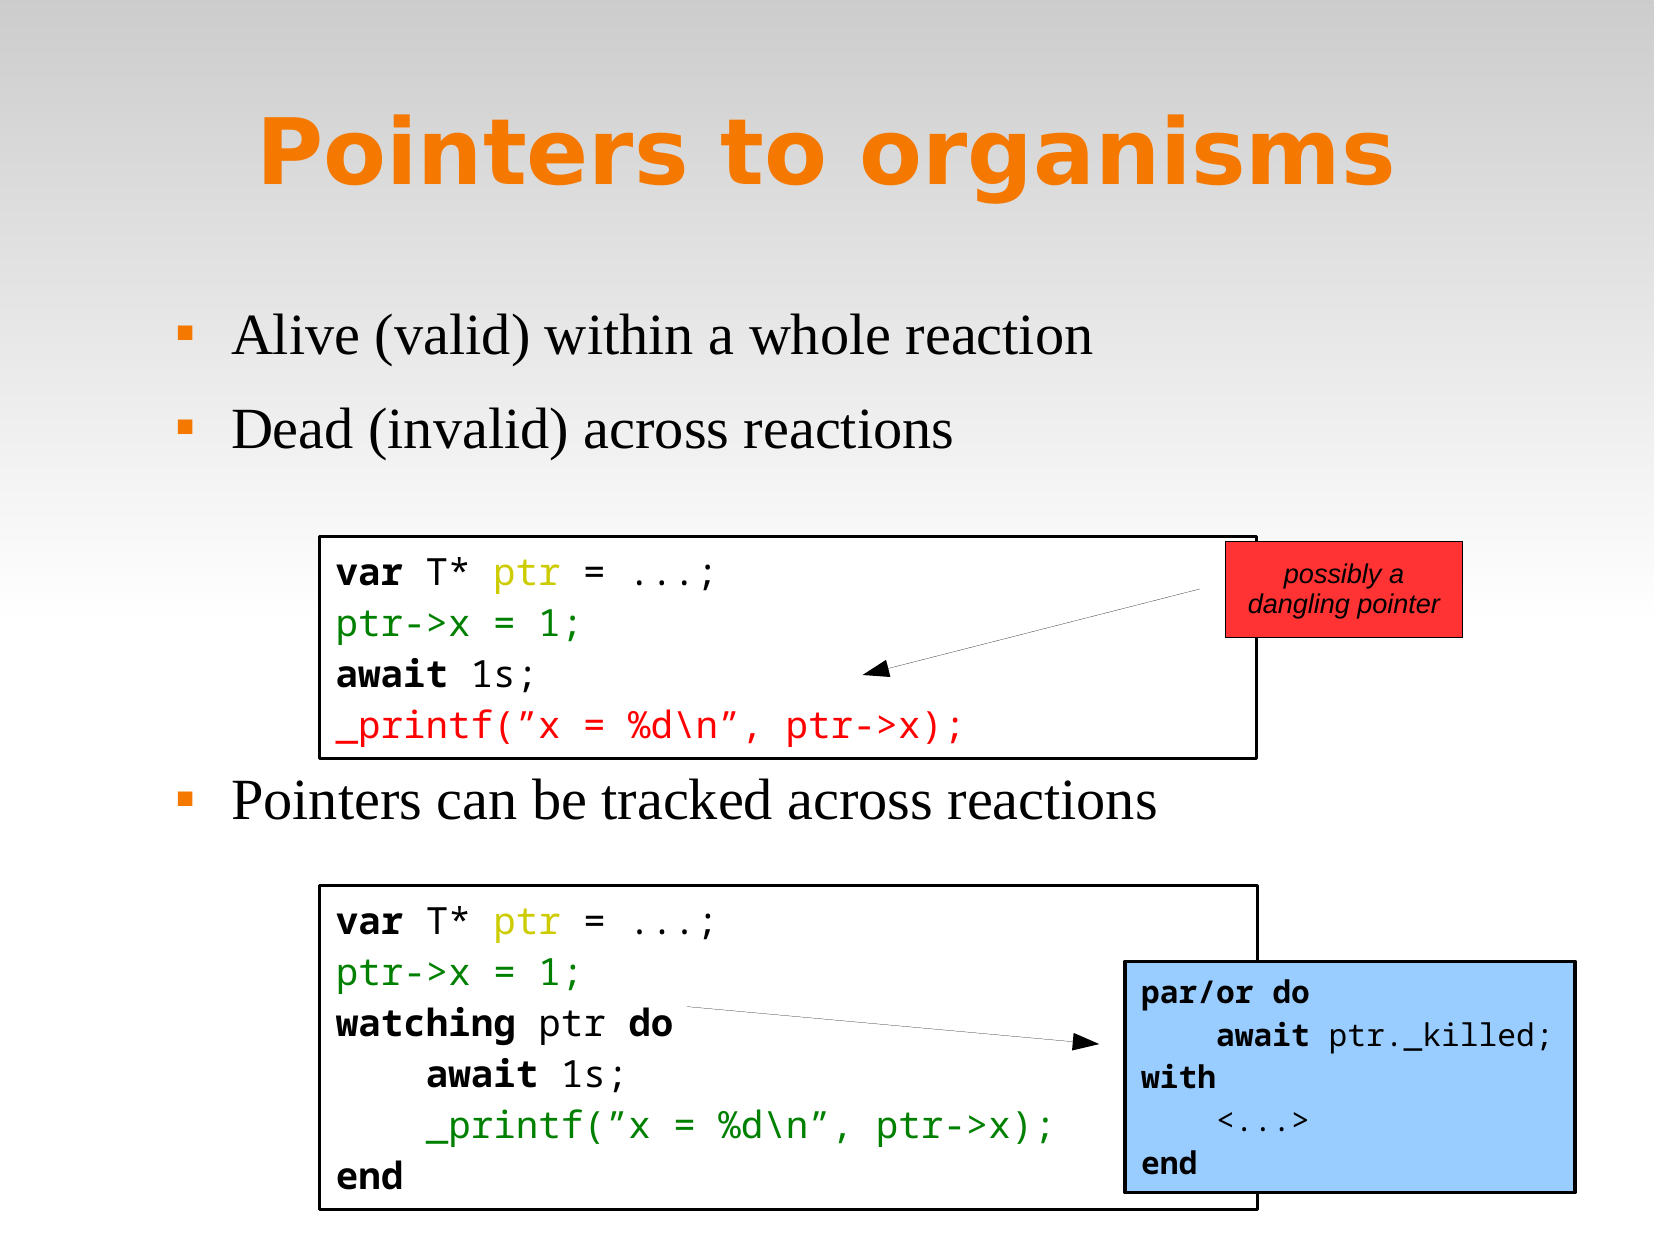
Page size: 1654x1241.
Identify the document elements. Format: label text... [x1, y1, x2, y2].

list Alive (valid) within a whole reaction Dead (invalid) across reactions Pointers can be tracked across reactions [89, 302, 1463, 1121]
text_box possibly a dangling pointer [1225, 541, 1463, 638]
title Pointers to organisms [82, 49, 1571, 257]
text_box var T* ptr = ...; ptr->x = 1; await 1s; _printf(”x = %d\n”, ptr->x); [319, 536, 1257, 732]
text_box var T* ptr = ...; ptr->x = 1; watching ptr do await 1s; _printf(”x = %d\n”, ptr->x); end [319, 885, 1258, 1170]
text_box par/or do await ptr._killed; with <...> end [1125, 961, 1576, 1165]
